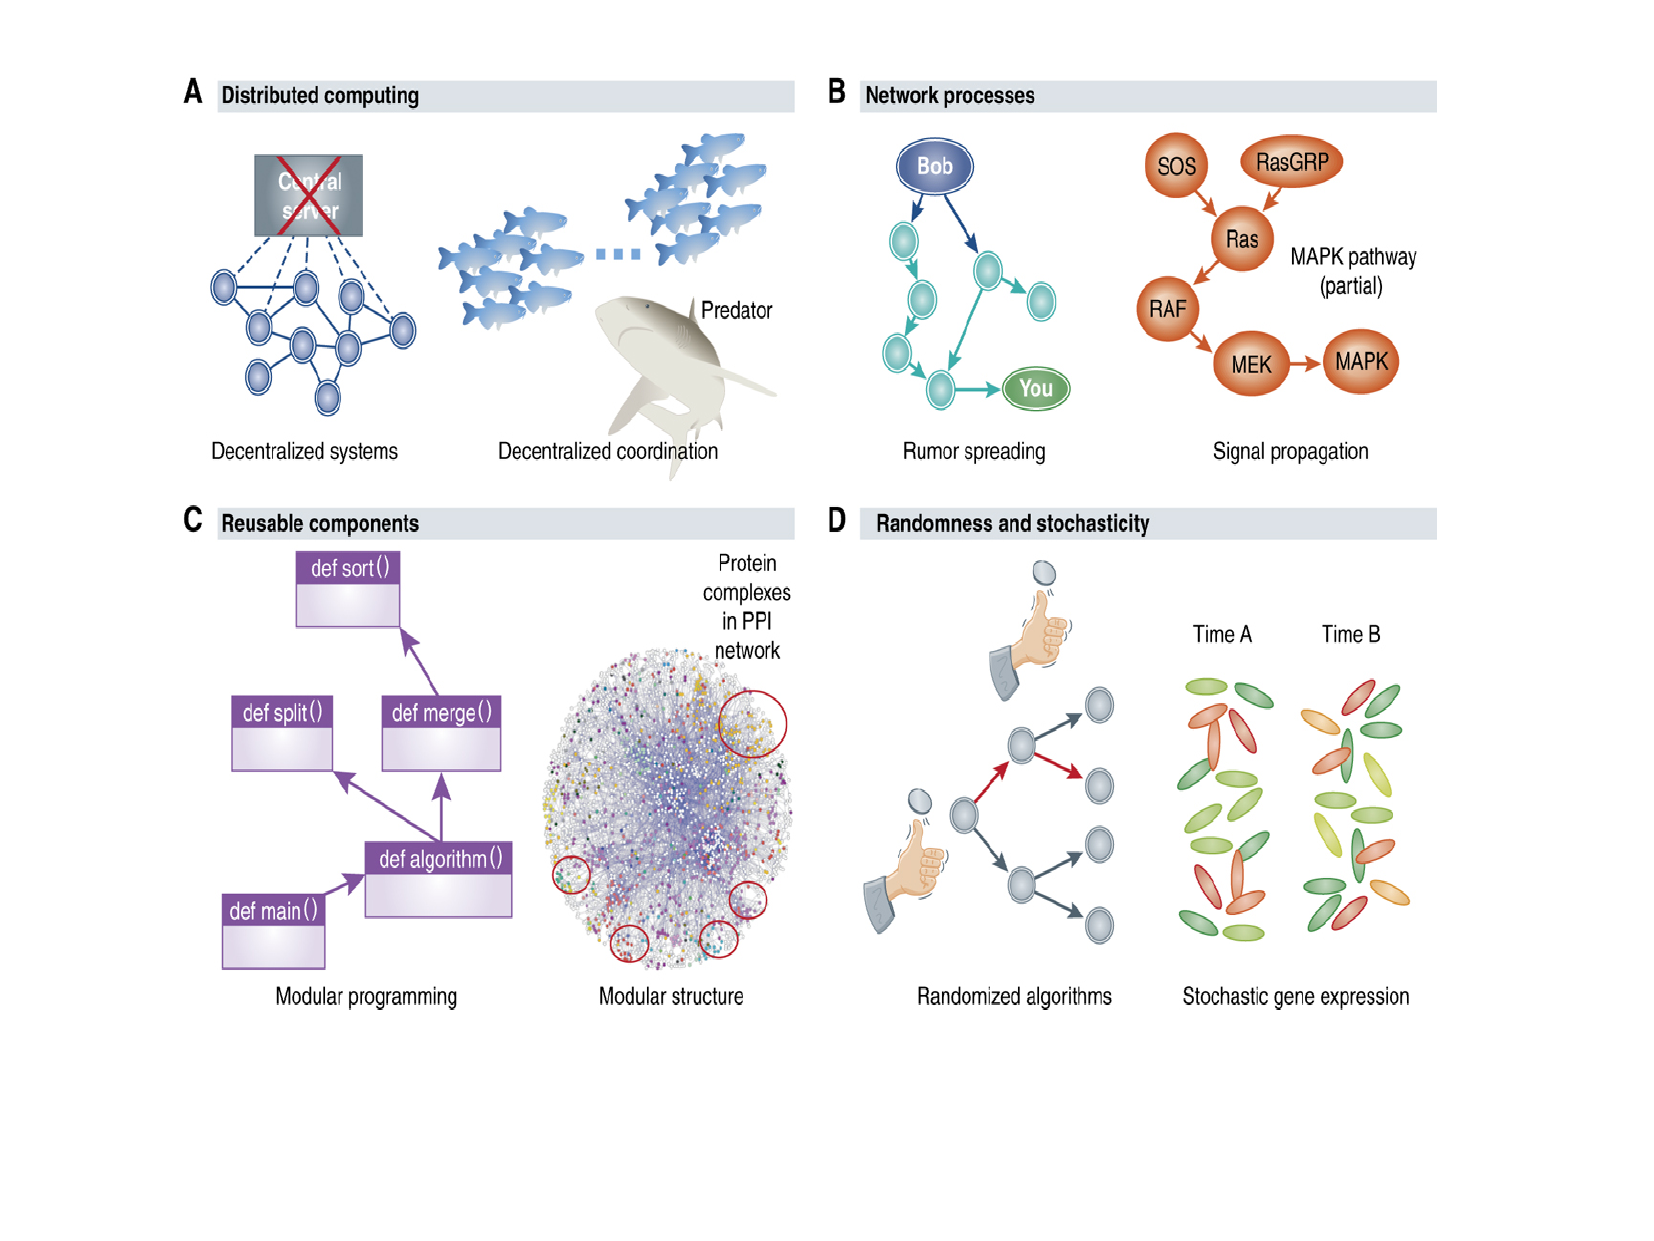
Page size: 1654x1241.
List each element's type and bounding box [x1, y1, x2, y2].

picture [183, 74, 1437, 1010]
